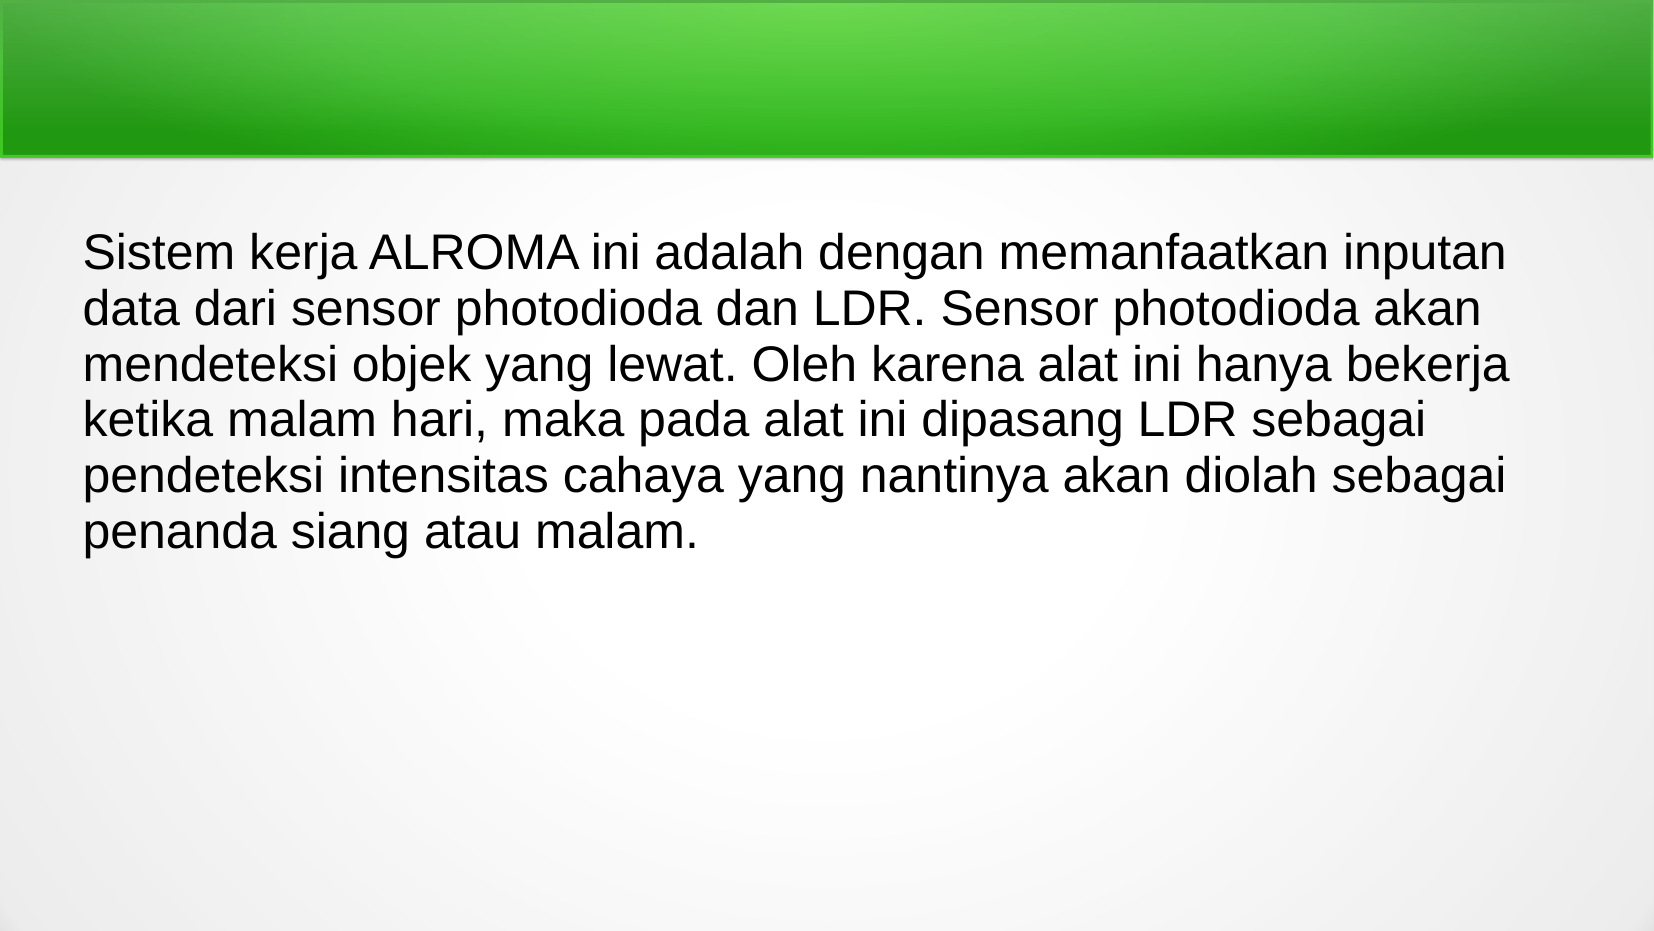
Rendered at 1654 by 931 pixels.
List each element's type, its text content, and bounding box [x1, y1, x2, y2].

list Sistem kerja ALROMA ini adalah dengan memanfaatkan inputan data dari sensor photodioda dan LDR. Sensor photodioda akan mendeteksi objek yang lewat. Oleh karena alat ini hanya bekerja ketika malam hari, maka pada alat ini dipasang LDR sebagai pendeteksi intensitas cahaya yang nantinya akan diolah sebagai penanda siang atau malam. [82, 224, 1571, 764]
